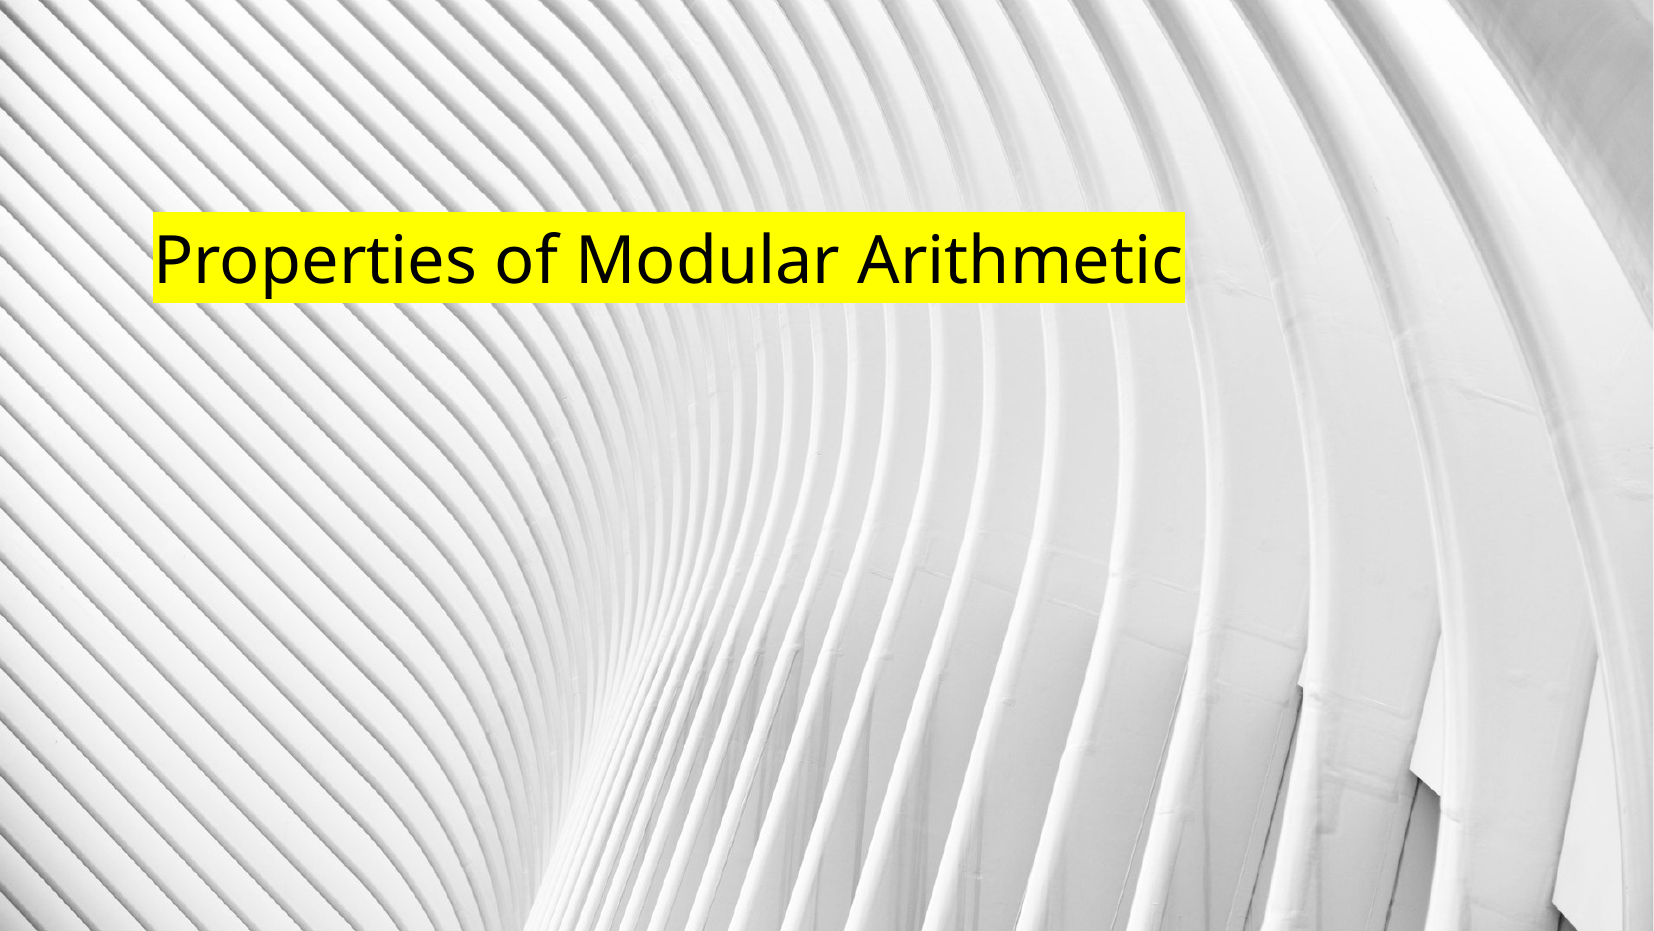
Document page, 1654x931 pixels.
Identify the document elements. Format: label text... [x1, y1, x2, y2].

list Properties of Modular Arithmetic [82, 217, 1571, 839]
picture [0, 0, 1654, 931]
